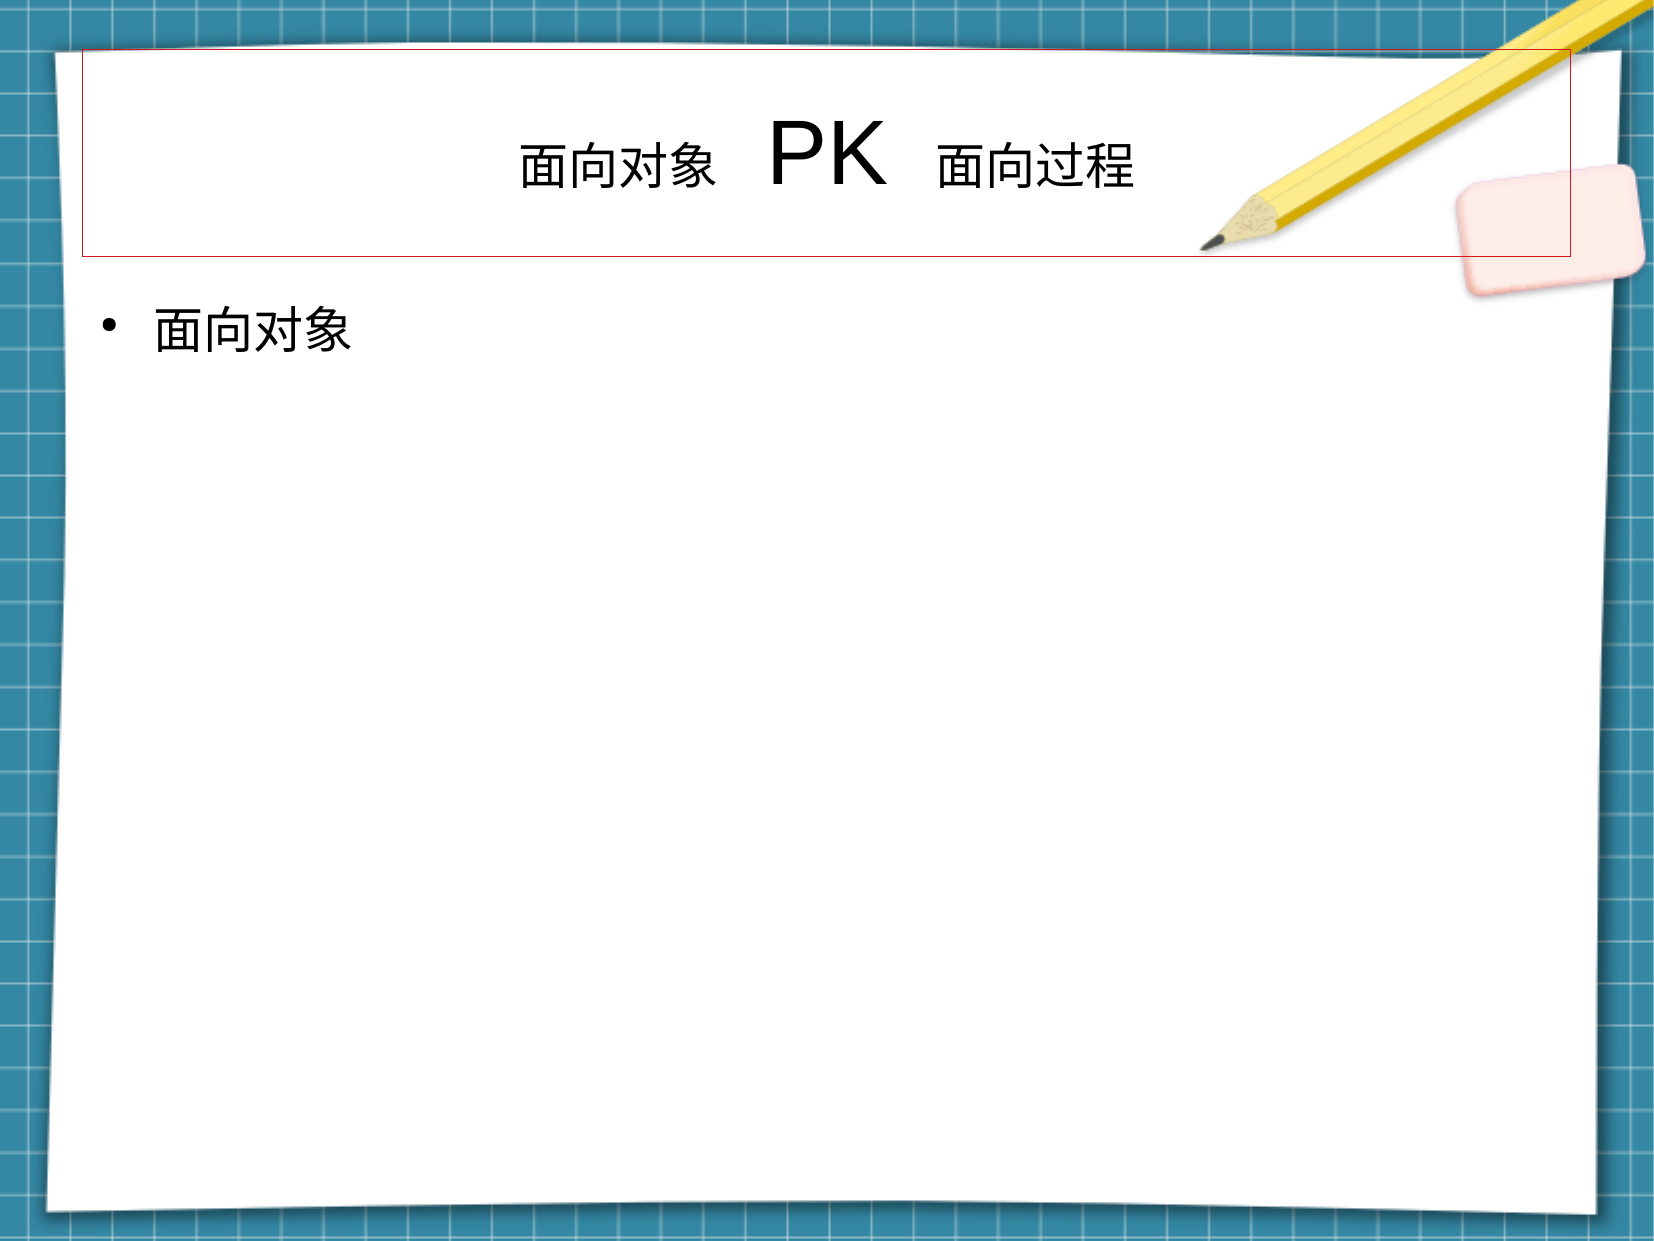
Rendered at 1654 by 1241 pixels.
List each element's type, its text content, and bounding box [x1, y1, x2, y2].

title 面向对象 PK 面向过程 [82, 49, 1571, 257]
picture [0, 0, 1654, 1241]
list 面向对象 [82, 290, 1571, 1010]
